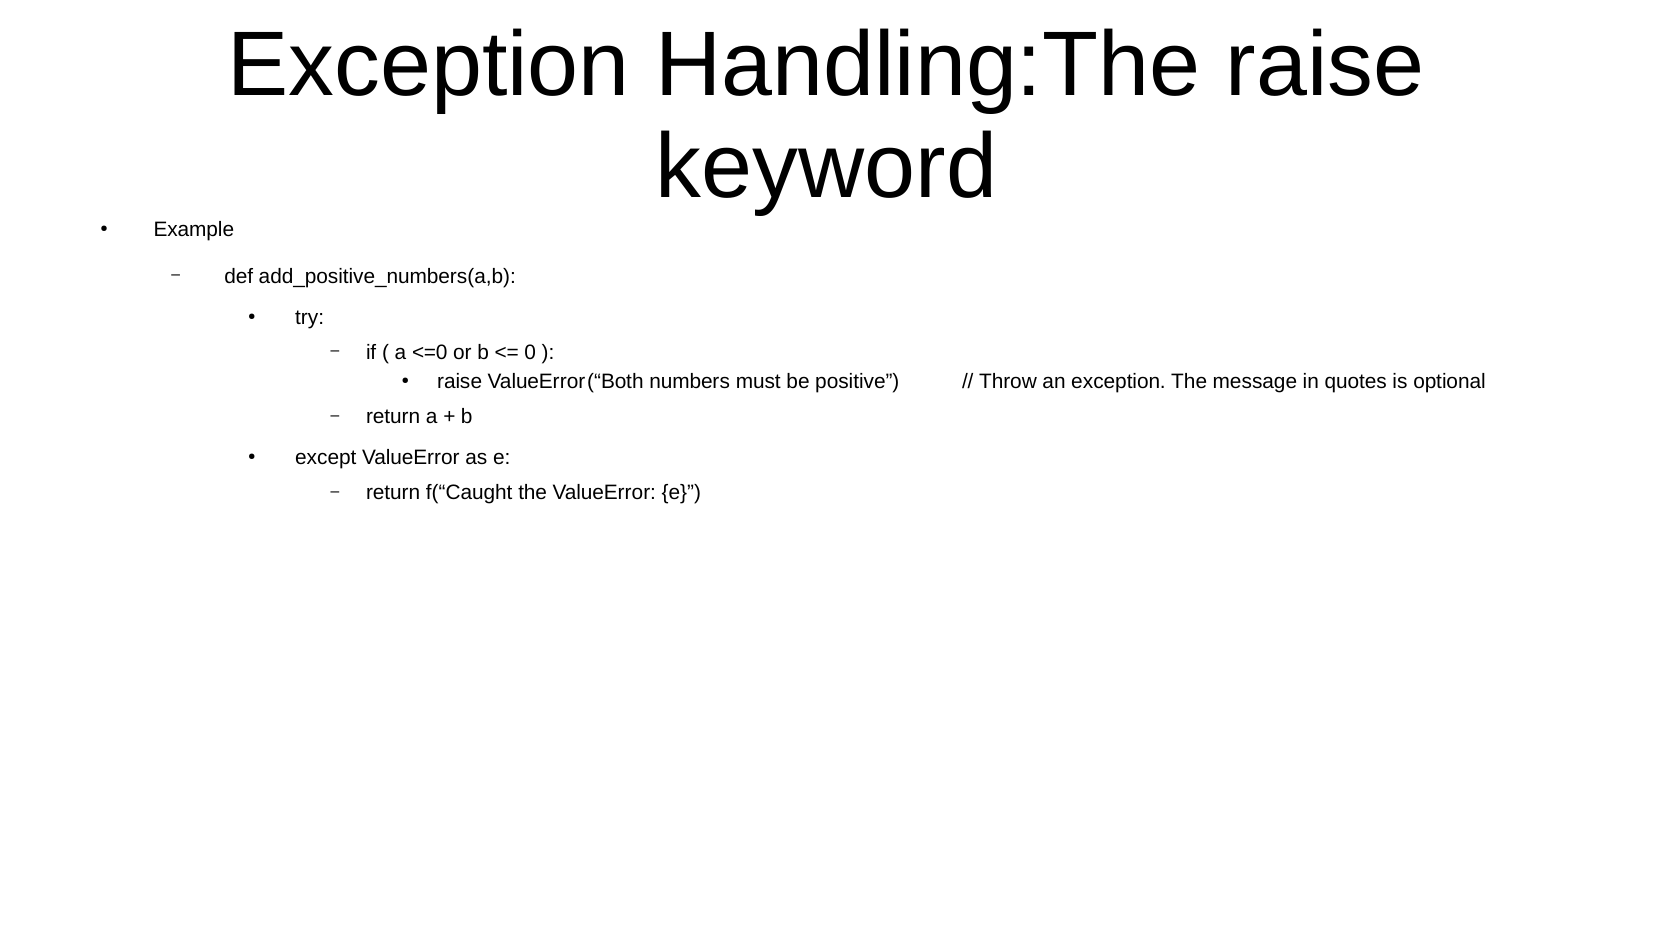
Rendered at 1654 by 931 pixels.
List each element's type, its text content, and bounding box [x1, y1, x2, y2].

list Example def add_positive_numbers(a,b): try: if ( a <=0 or b <= 0 ): raise ValueError (“Both numbers must be positive”) // Throw an exception. The message in quotes is optional return a + b except ValueError as e: return f(“Caught the ValueError: {e}”) [82, 217, 1651, 931]
title Exception Handling:The raise keyword [82, 12, 1571, 217]
